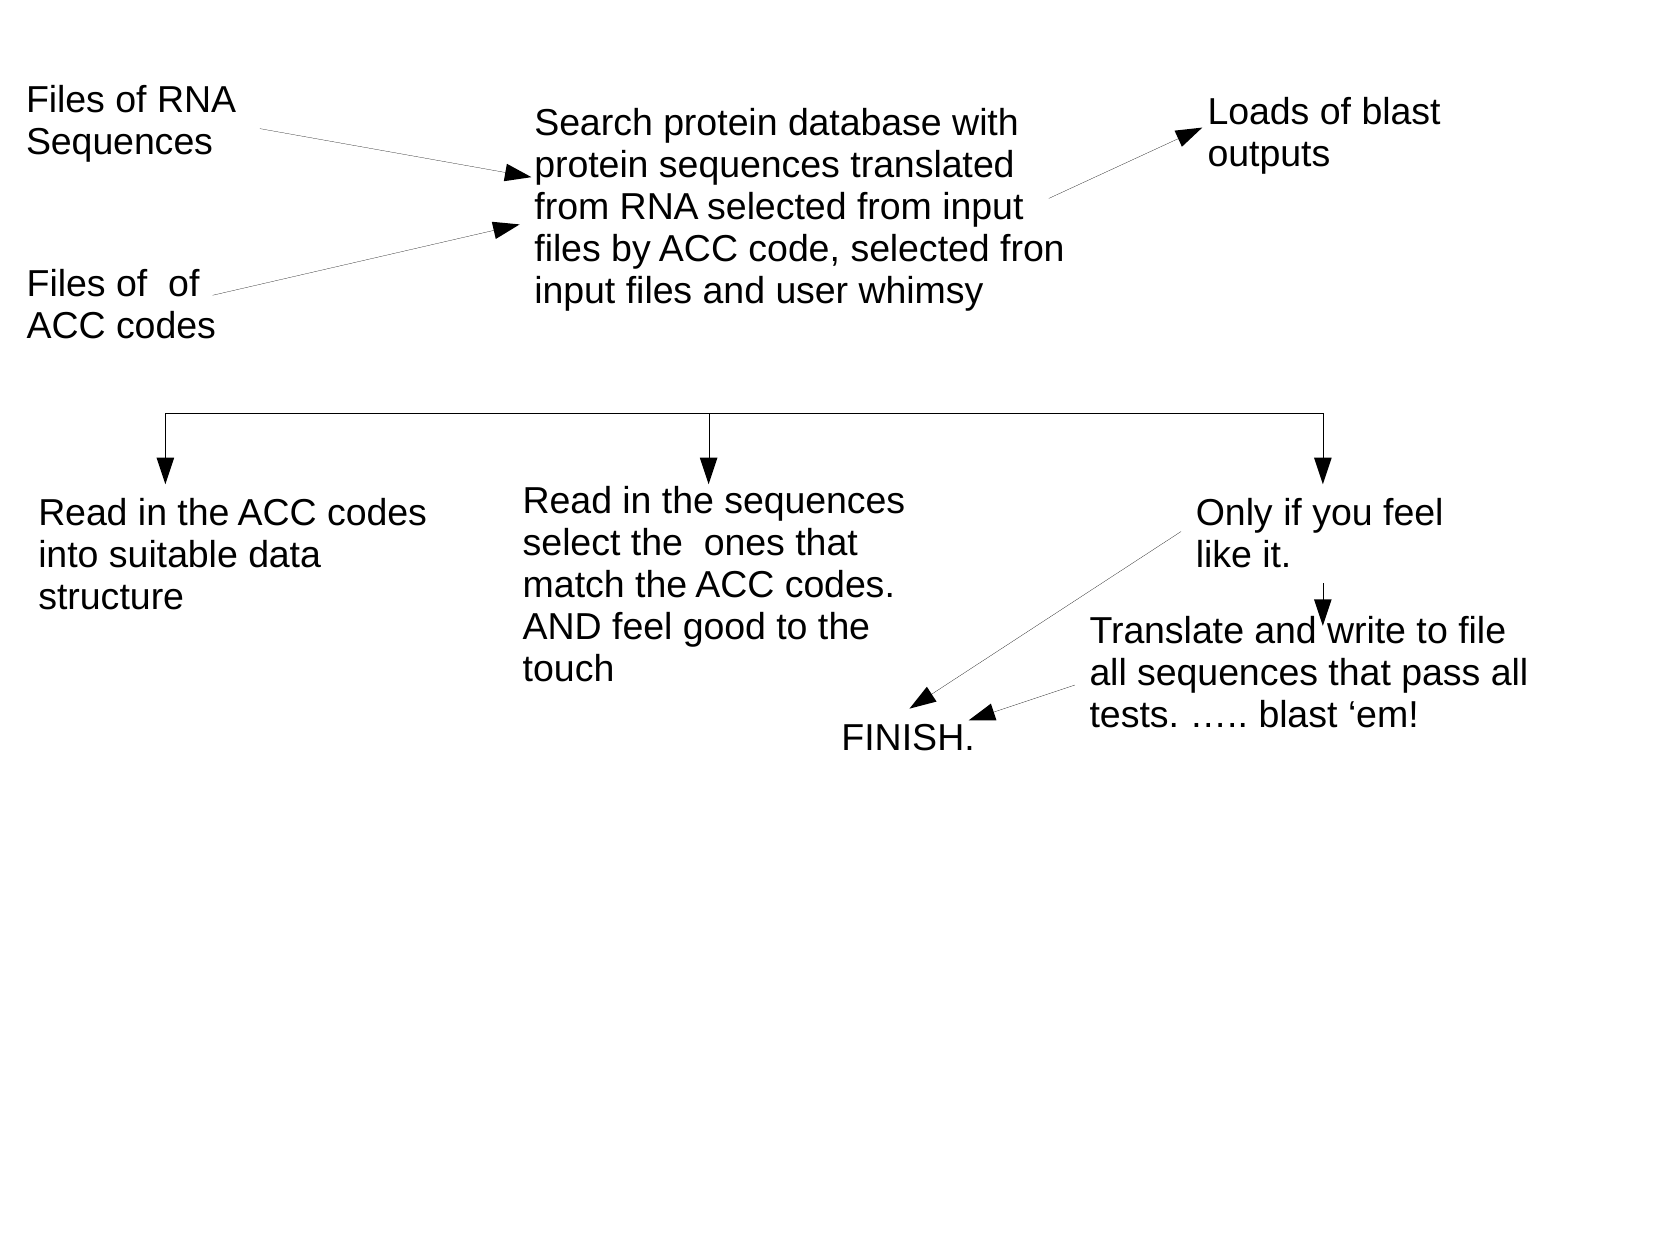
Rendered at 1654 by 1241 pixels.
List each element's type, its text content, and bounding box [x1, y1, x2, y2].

text_box Search protein database with protein sequences translated from RNA selected from input files by ACC code, selected fron input files and user whimsy [519, 94, 1087, 320]
text_box Read in the sequences select the ones that match the ACC codes. AND feel good to the touch [507, 472, 981, 698]
text_box FINISH. [826, 708, 1016, 780]
text_box Files of RNA Sequences [11, 70, 272, 170]
text_box Loads of blast outputs [1192, 83, 1512, 224]
text_box Only if you feel like it. [1181, 484, 1465, 584]
text_box Read in the ACC codes into suitable data structure [23, 484, 449, 626]
text_box Translate and write to file all sequences that pass all tests. ….. blast ‘em! [1074, 602, 1548, 756]
text_box Files of of ACC codes [11, 255, 237, 355]
